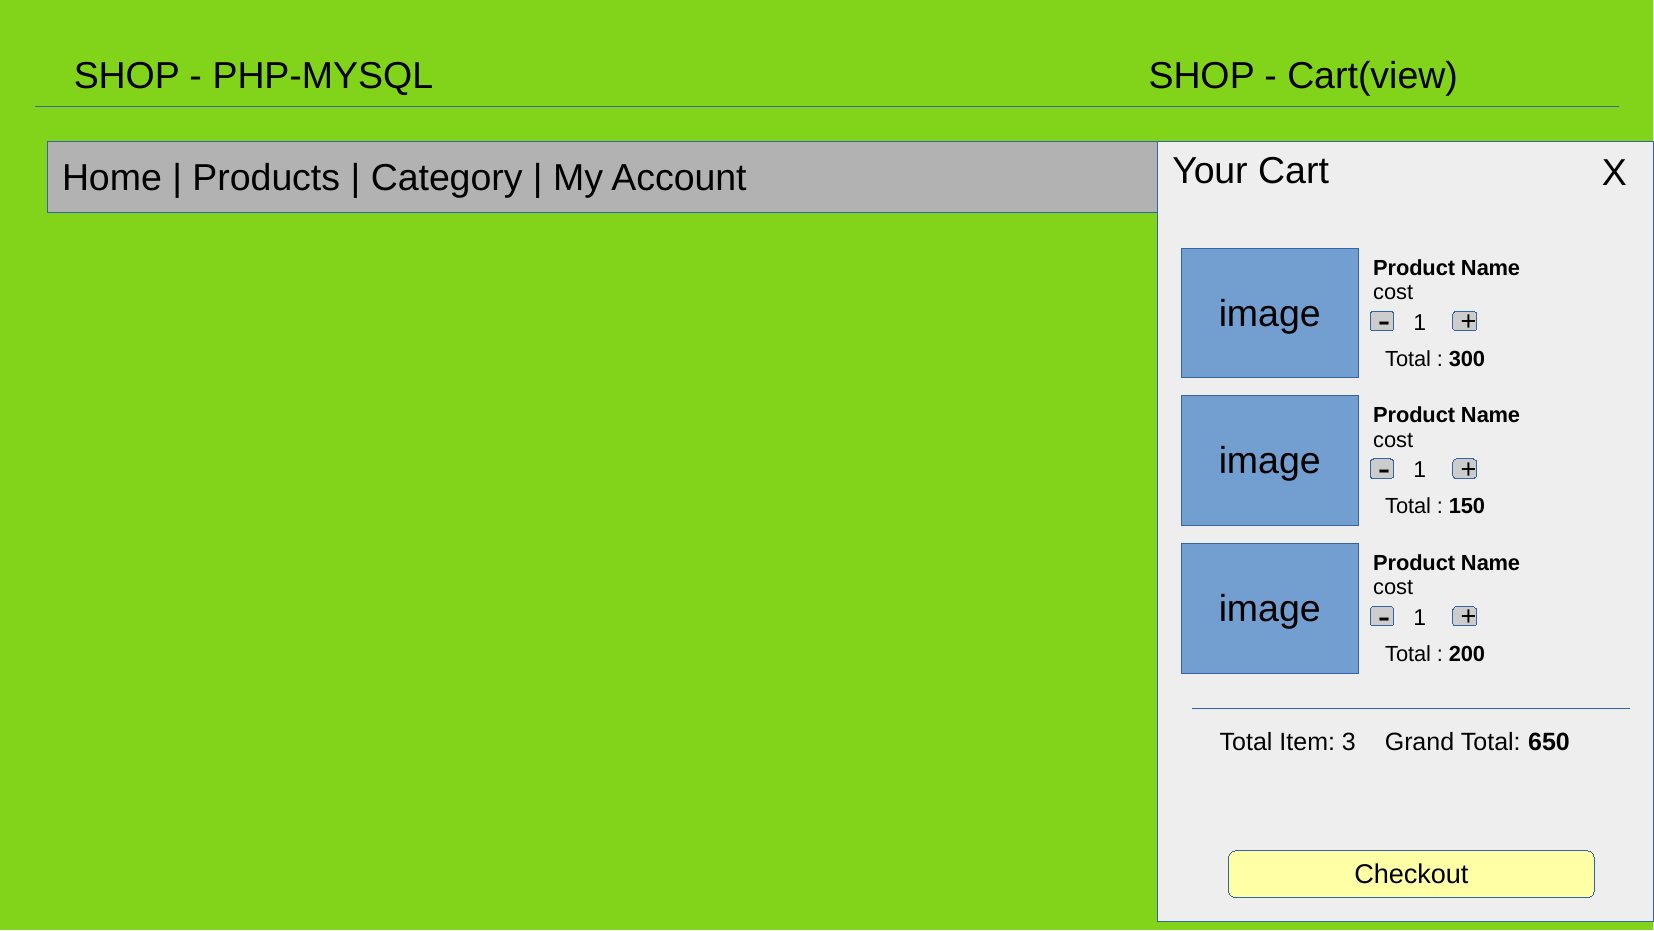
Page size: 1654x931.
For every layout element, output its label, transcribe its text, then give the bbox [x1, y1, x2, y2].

text_box Product Name cost [1358, 543, 1548, 607]
text_box Checkout [1228, 850, 1595, 898]
text_box Total Item: 3 [1204, 720, 1370, 764]
text_box SHOP - PHP-MYSQL [59, 47, 449, 106]
text_box SHOP - Cart(view) [1133, 47, 1607, 105]
text_box + [1452, 606, 1477, 626]
text_box Product Name cost [1358, 248, 1548, 312]
text_box image [1181, 395, 1359, 526]
text_box Total : 200 [1370, 634, 1500, 674]
text_box image [1181, 543, 1359, 674]
text_box Product Name cost [1358, 395, 1548, 460]
text_box Total : 150 [1370, 486, 1500, 526]
text_box - [1370, 606, 1394, 626]
text_box 1 [1398, 449, 1441, 486]
text_box Grand Total: 650 [1370, 720, 1595, 768]
text_box X [1587, 143, 1642, 201]
text_box Your Cart [1157, 141, 1654, 922]
text_box + [1452, 458, 1477, 479]
text_box - [1370, 458, 1394, 479]
text_box 1 [1398, 597, 1441, 634]
text_box Total : 300 [1370, 338, 1500, 378]
text_box 1 [1398, 302, 1441, 338]
text_box Home | Products | Category | My Account cart [47, 141, 1157, 213]
text_box image [1181, 248, 1359, 378]
text_box + [1452, 311, 1477, 331]
text_box - [1370, 311, 1394, 331]
